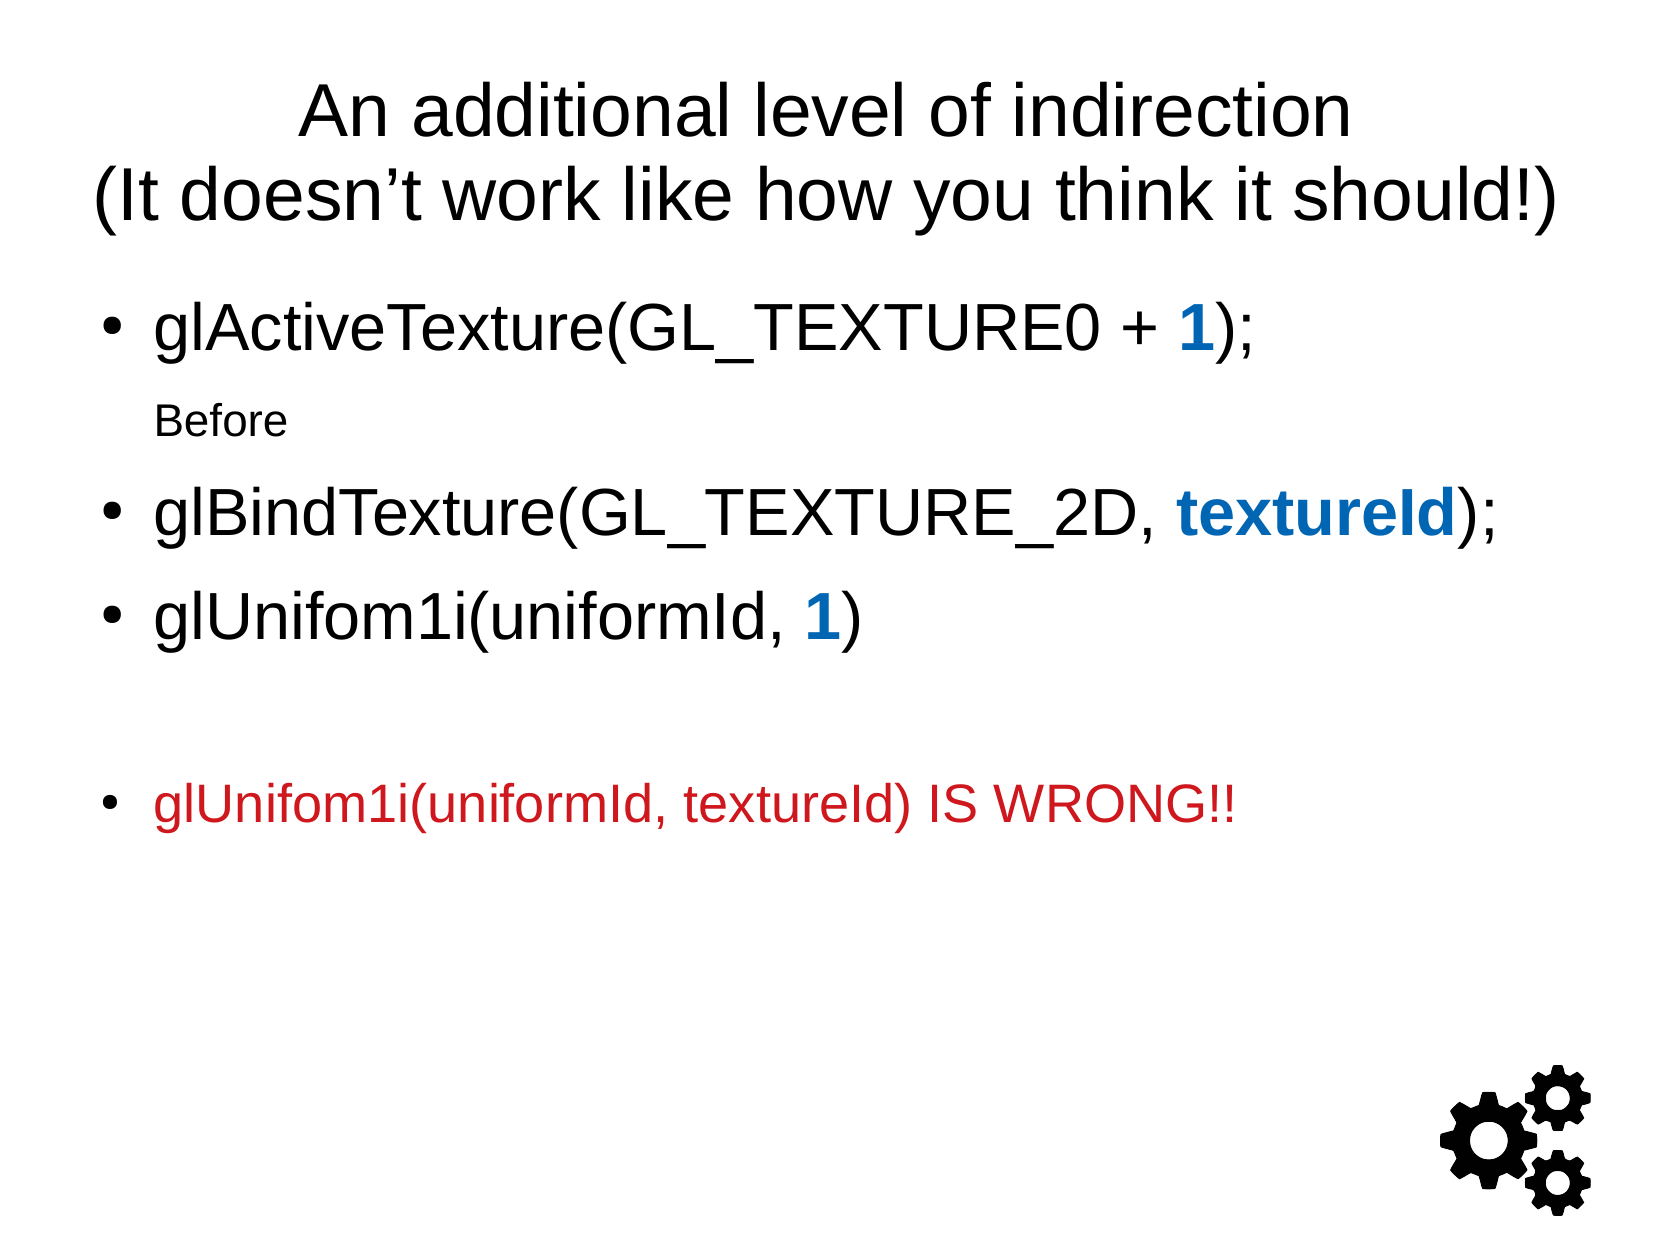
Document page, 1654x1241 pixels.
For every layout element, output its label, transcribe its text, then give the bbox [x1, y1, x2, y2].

text_box [82, 290, 1571, 1010]
picture [1440, 1065, 1591, 1216]
title An additional level of indirection (It doesn’t work like how you think it should!) [82, 49, 1571, 257]
